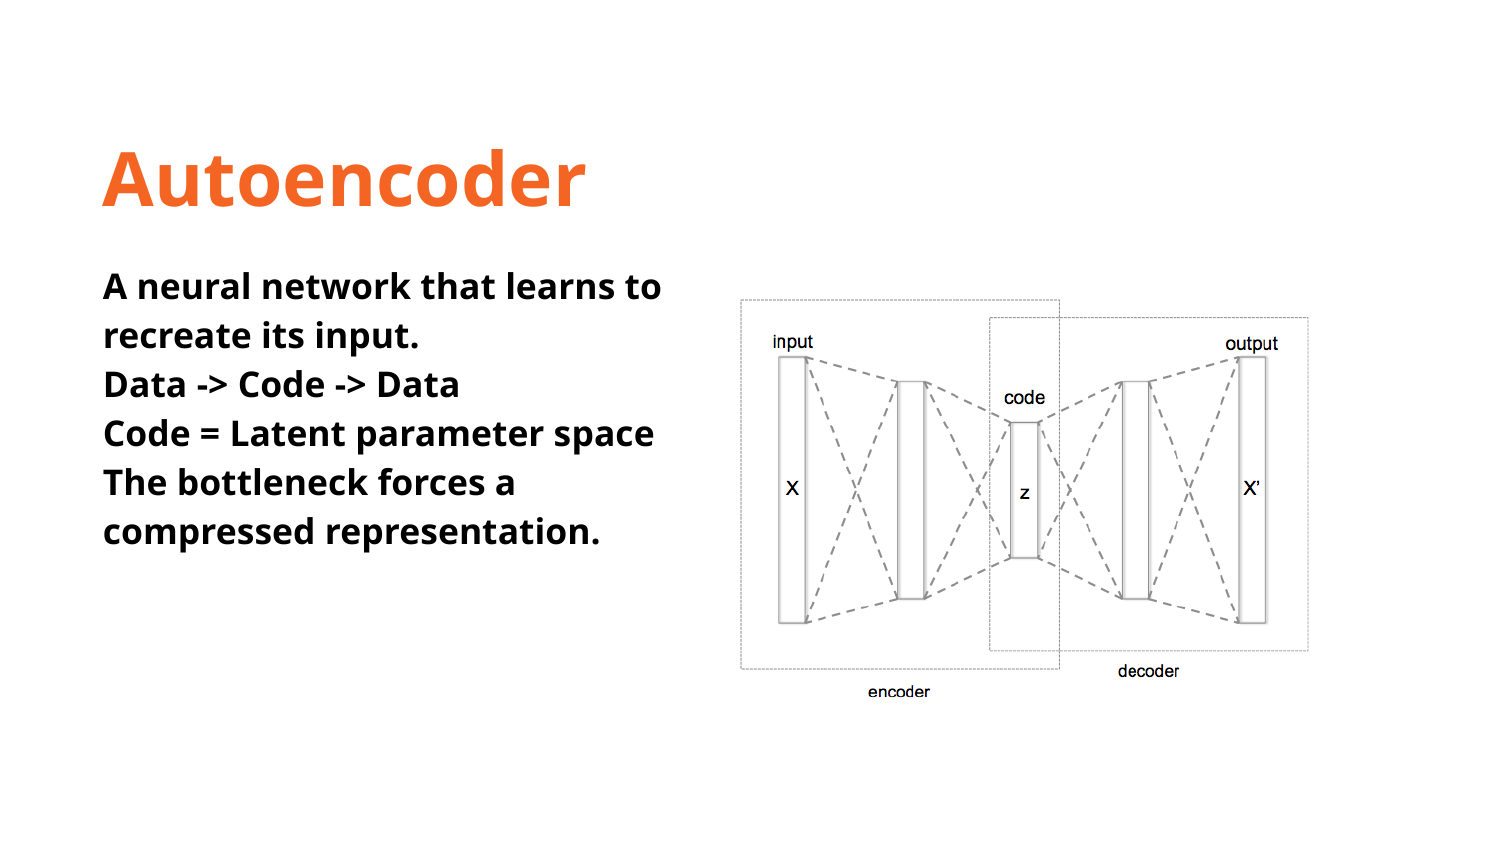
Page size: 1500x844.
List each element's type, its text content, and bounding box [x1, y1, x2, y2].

title Autoencoder [87, 116, 941, 243]
picture [691, 247, 1353, 742]
title A neural network that learns to recreate its input. Data -> Code -> Data Code = Latent parameter space The bottleneck forces a compressed representation. [87, 243, 710, 746]
